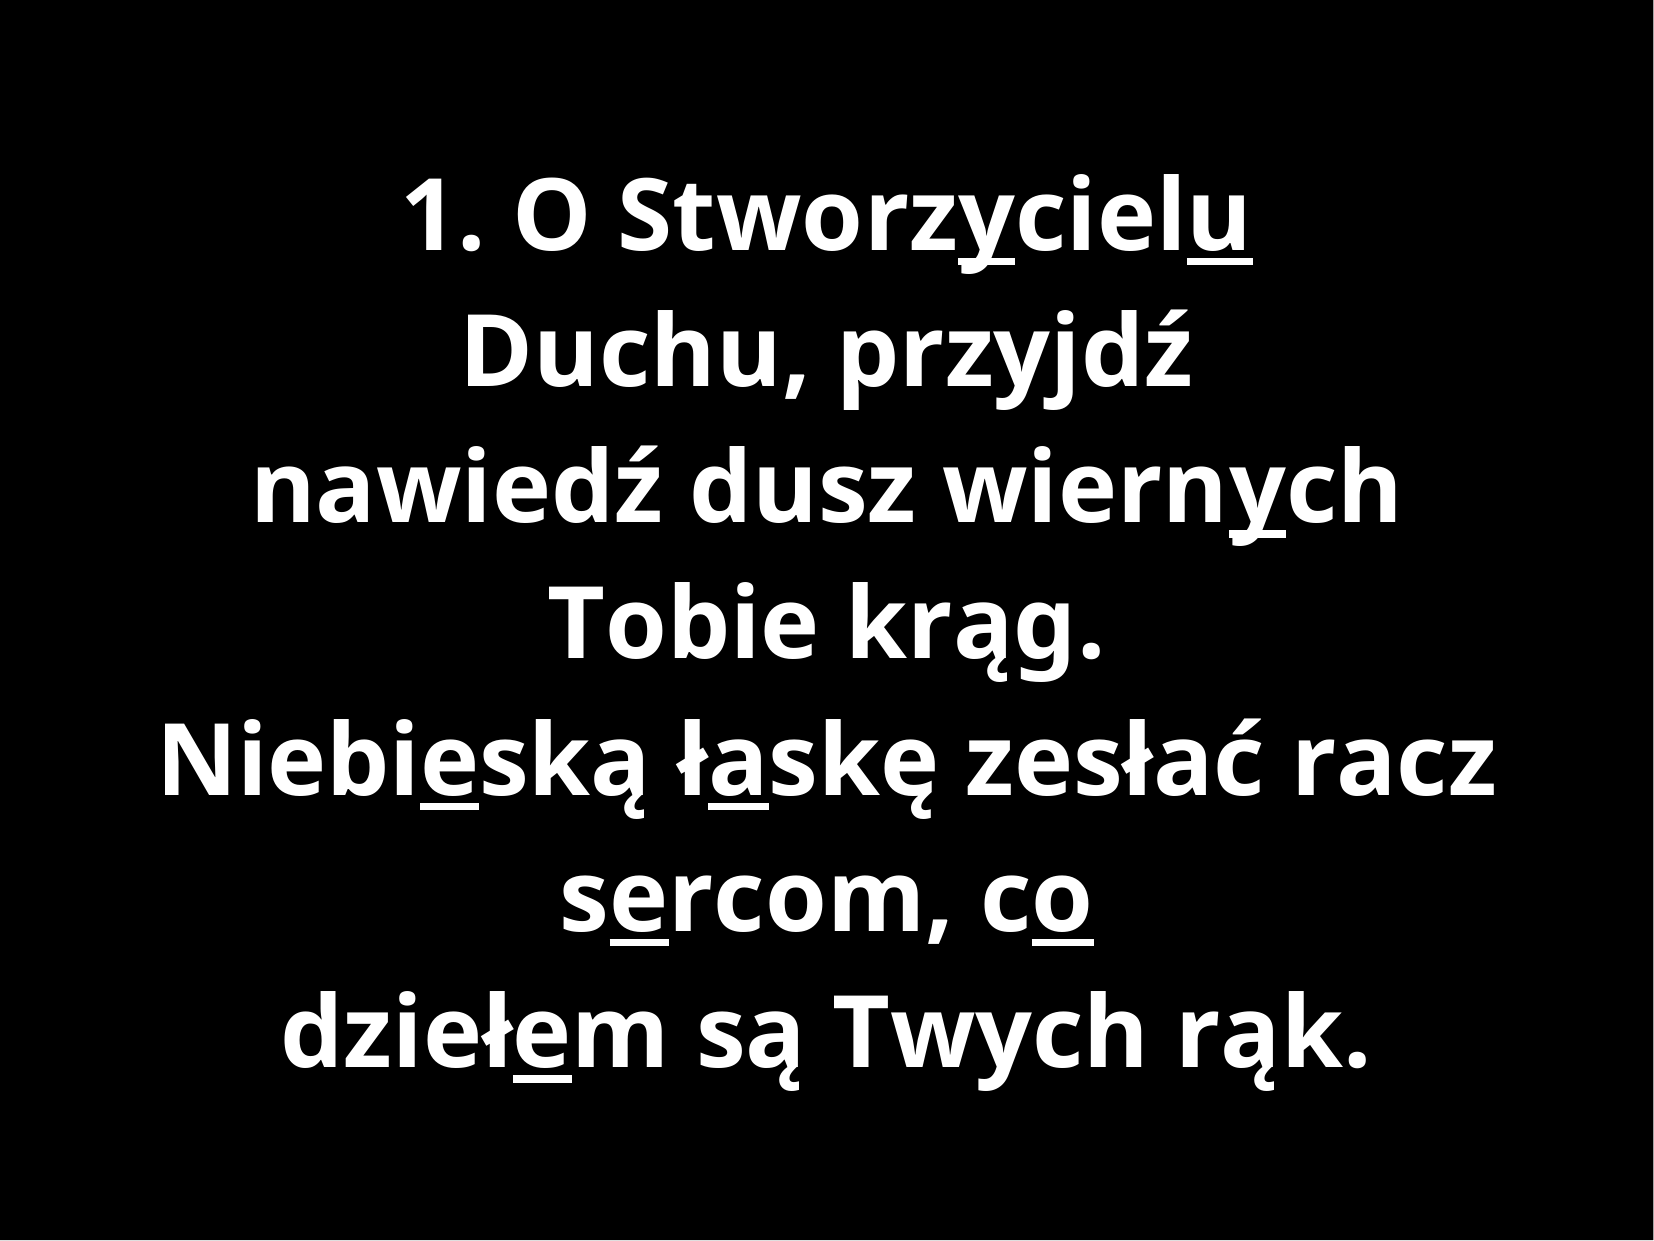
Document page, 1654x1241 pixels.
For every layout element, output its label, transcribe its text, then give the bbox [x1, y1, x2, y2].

title 1. O Stworzycielu Duchu, przyjdź nawiedź dusz wiernych Tobie krąg. Niebieską łaskę zesłać racz sercom, co dziełem są Twych rąk. [0, 0, 1654, 1241]
